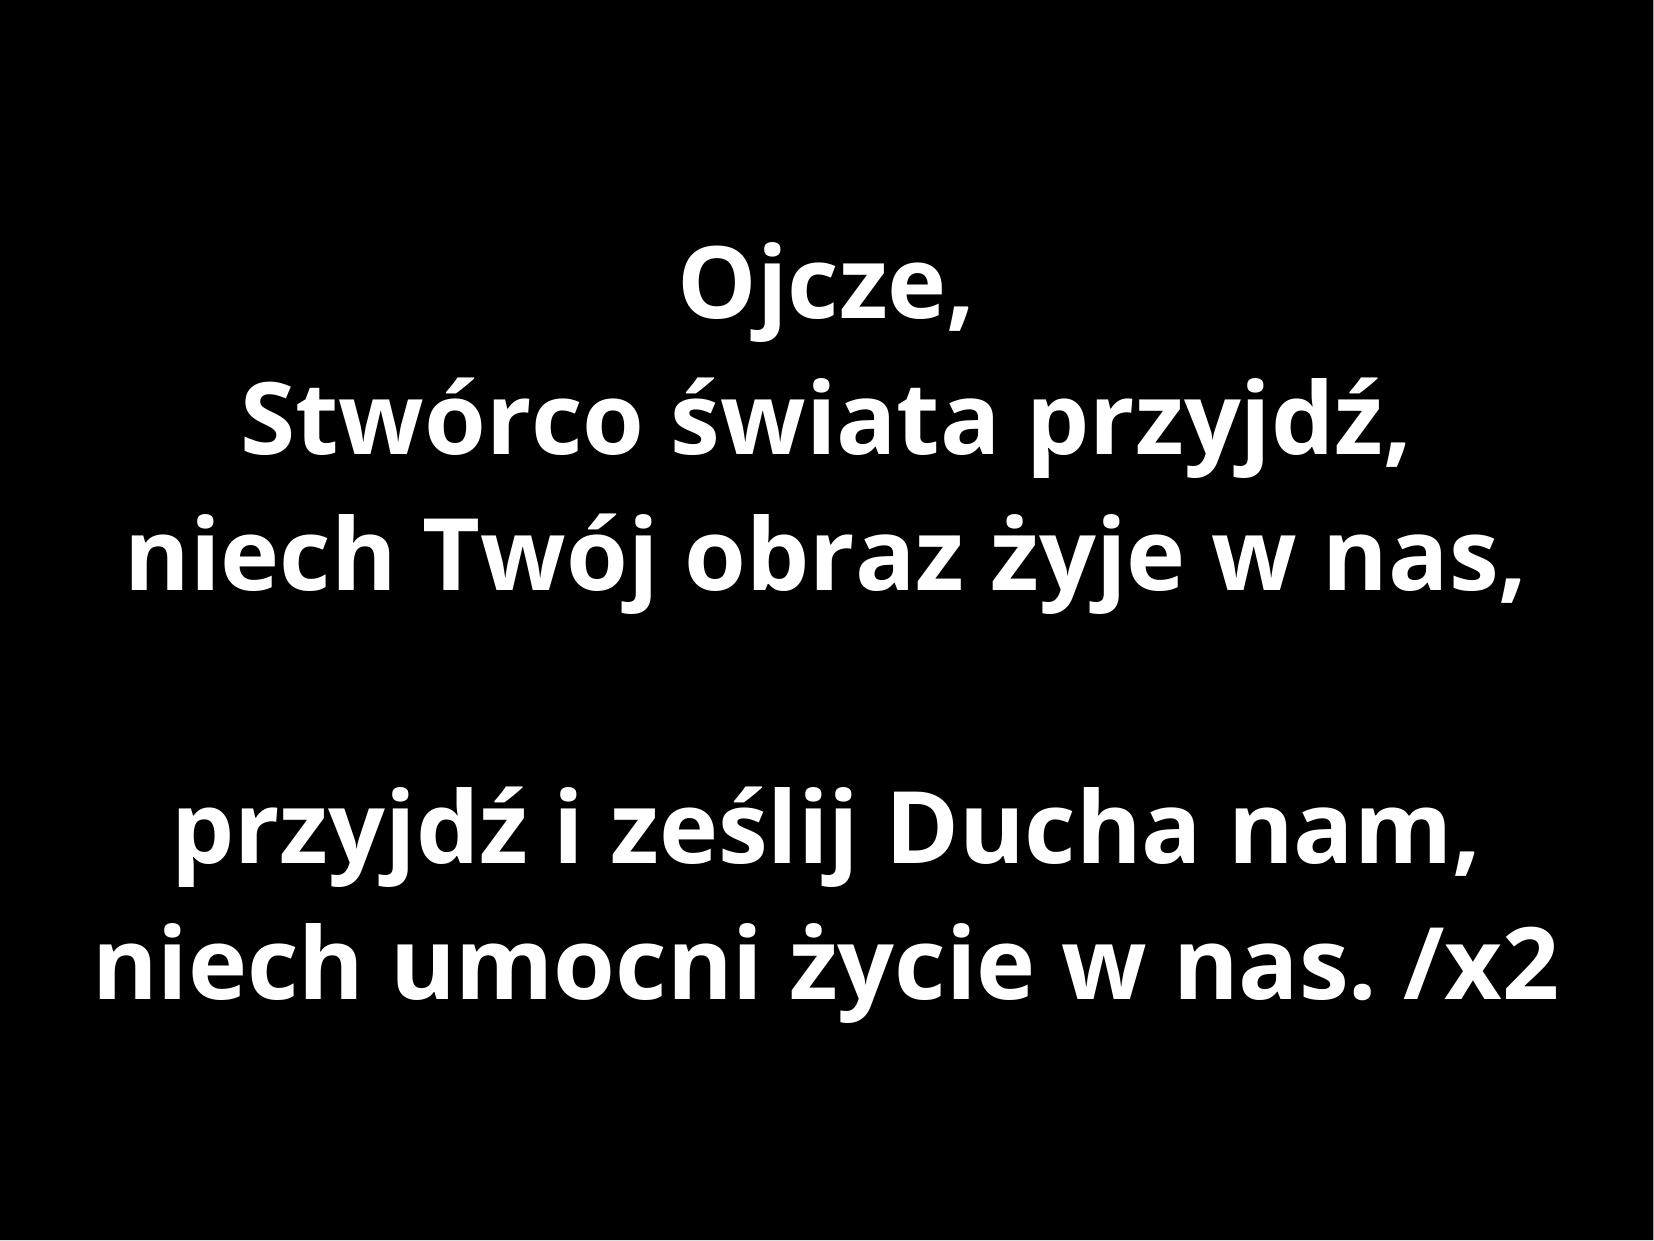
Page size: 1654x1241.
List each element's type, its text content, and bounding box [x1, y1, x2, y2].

title Ojcze, Stwórco świata przyjdź, niech Twój obraz żyje w nas, przyjdź i ześlij Ducha nam, niech umocni życie w nas. /x2 [0, 0, 1654, 1241]
